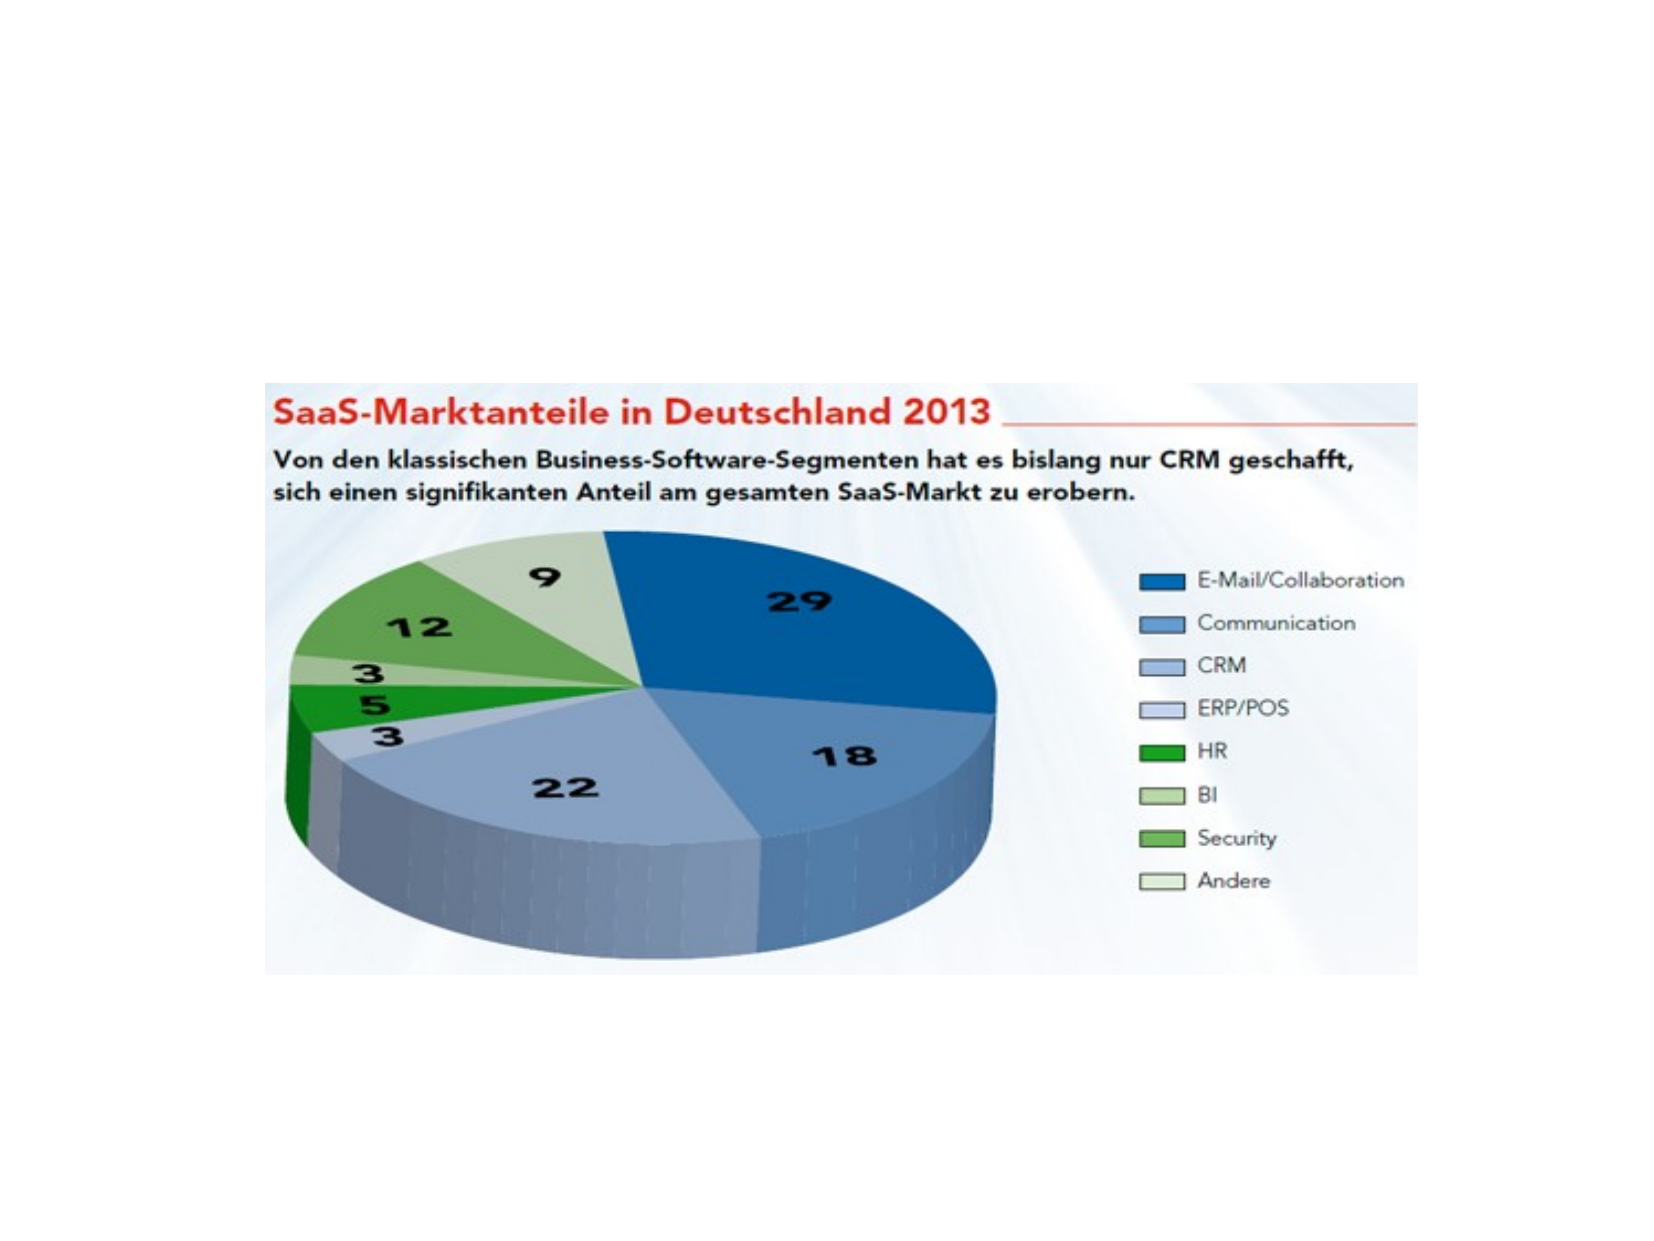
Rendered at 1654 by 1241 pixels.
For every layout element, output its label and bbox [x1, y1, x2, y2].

picture [265, 383, 1418, 975]
